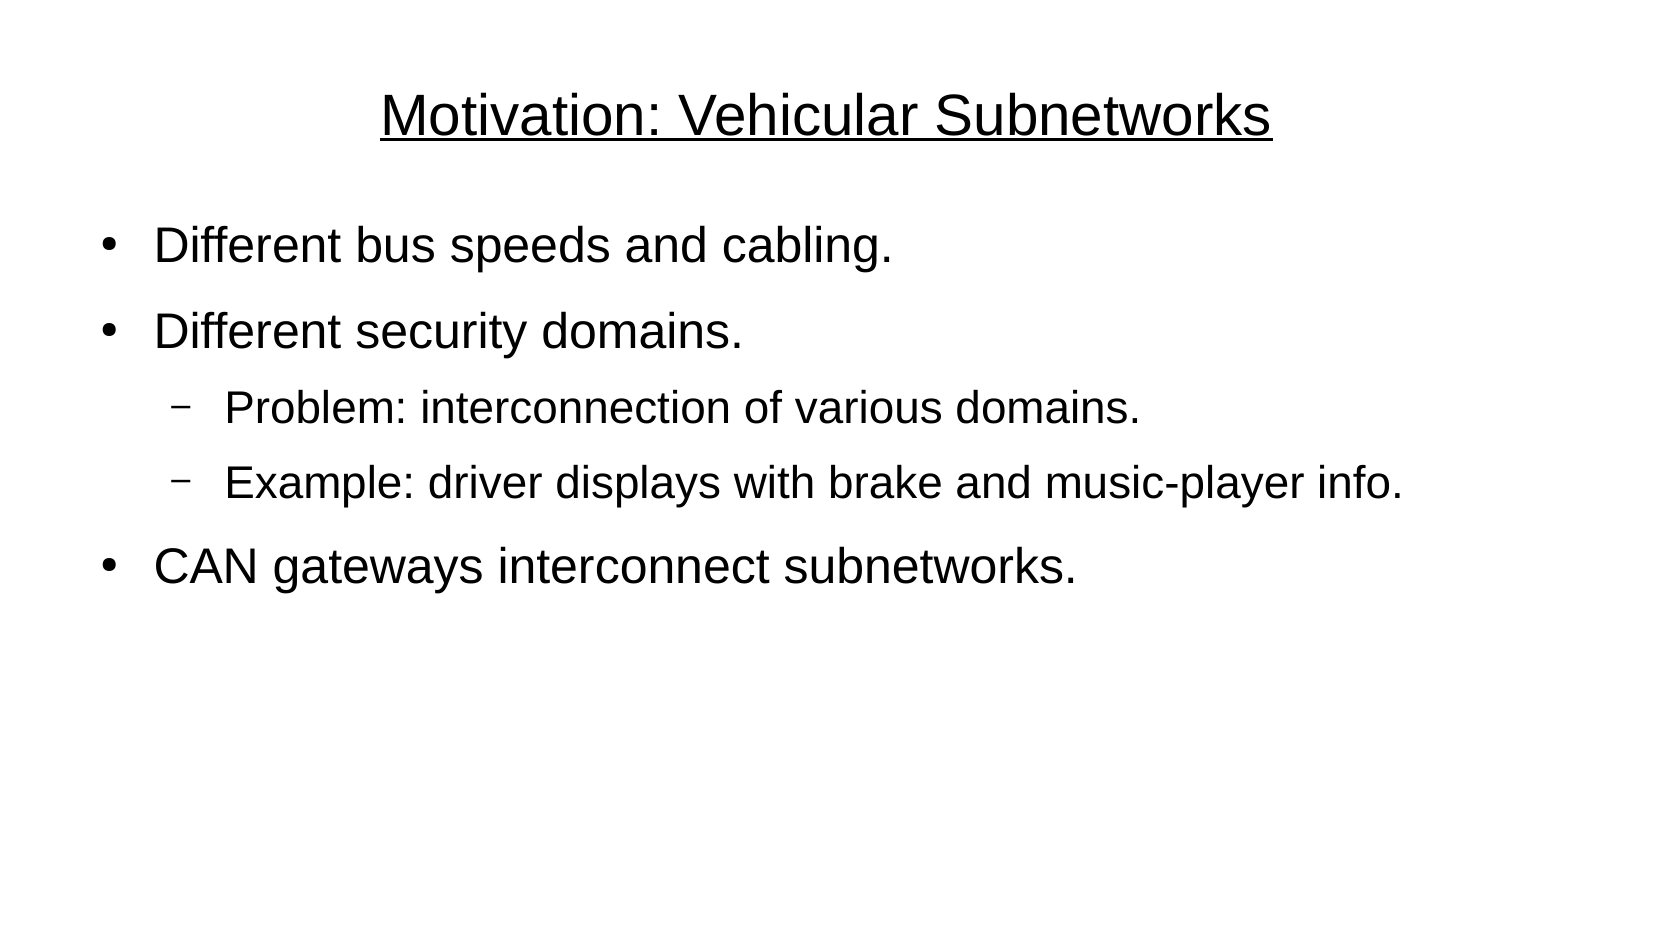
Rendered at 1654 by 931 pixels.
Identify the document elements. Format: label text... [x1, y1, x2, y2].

list Different bus speeds and cabling. Different security domains. Problem: interconnection of various domains. Example: driver displays with brake and music-player info. CAN gateways interconnect subnetworks. [82, 217, 1571, 758]
title Motivation: Vehicular Subnetworks [82, 37, 1571, 193]
